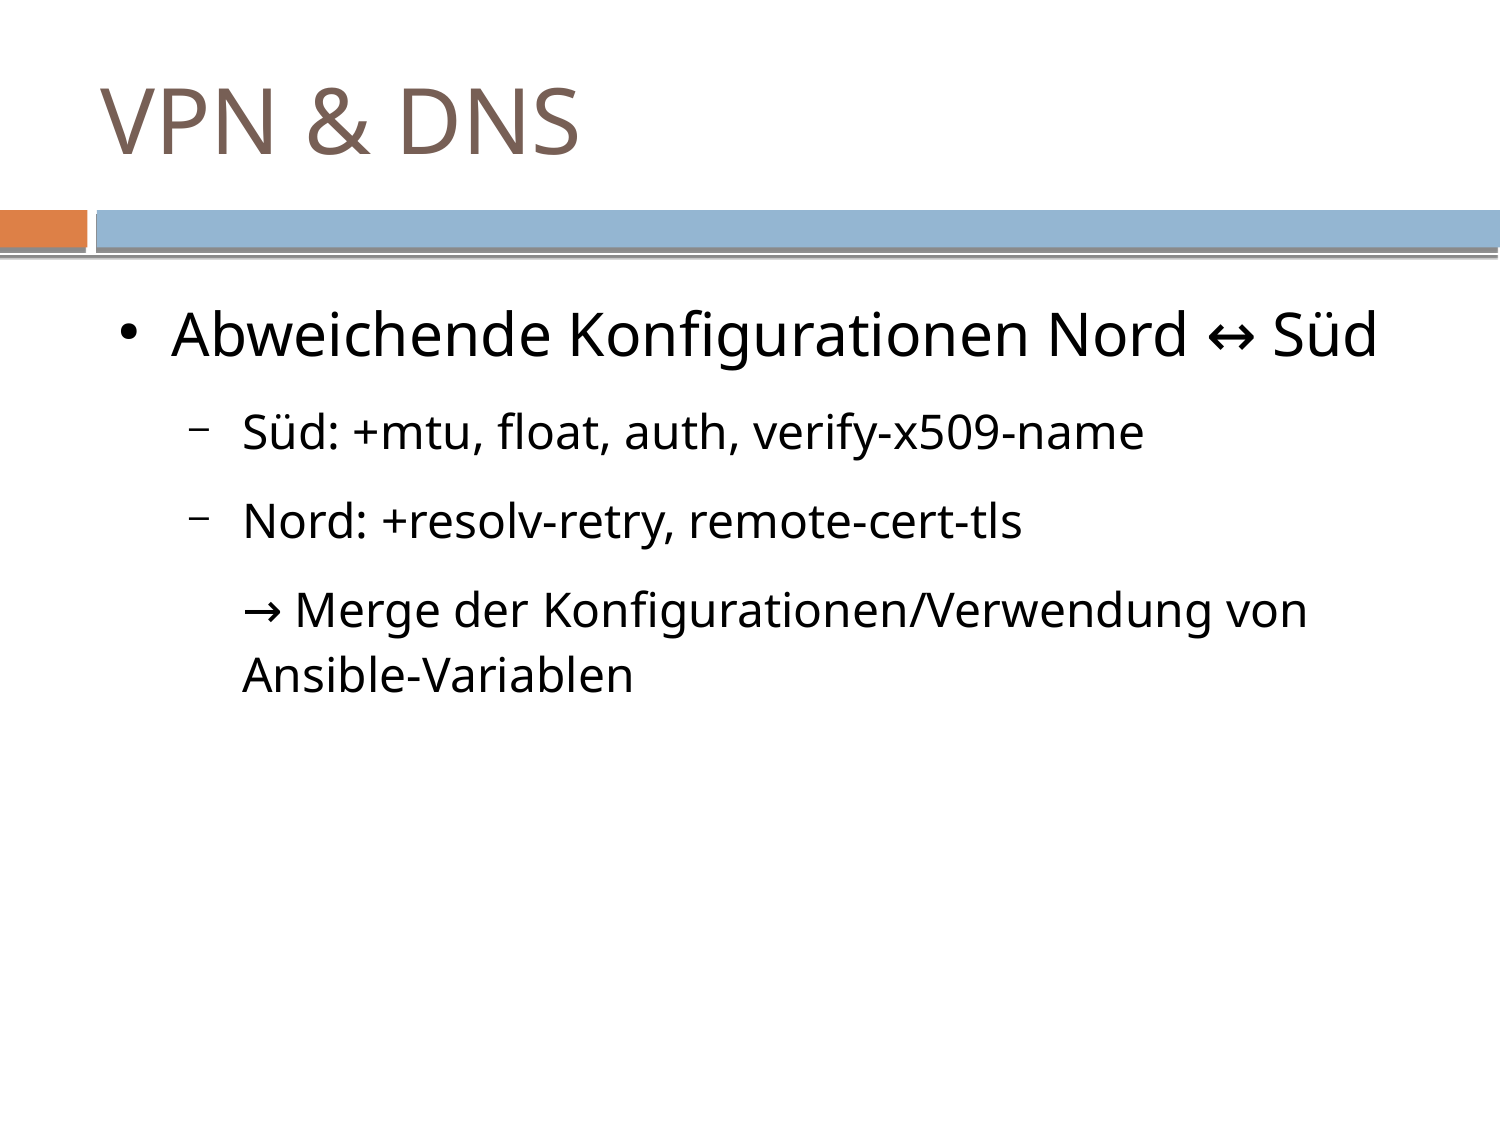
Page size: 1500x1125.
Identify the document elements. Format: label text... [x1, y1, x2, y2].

list Abweichende Konfigurationen Nord ↔ Süd Süd: +mtu, float, auth, verify-x509-name Nord: +resolv-retry, remote-cert-tls → Merge der Konfigurationen/Verwendung von Ansible-Variablen [100, 292, 1438, 1030]
title VPN & DNS [100, 11, 1500, 226]
